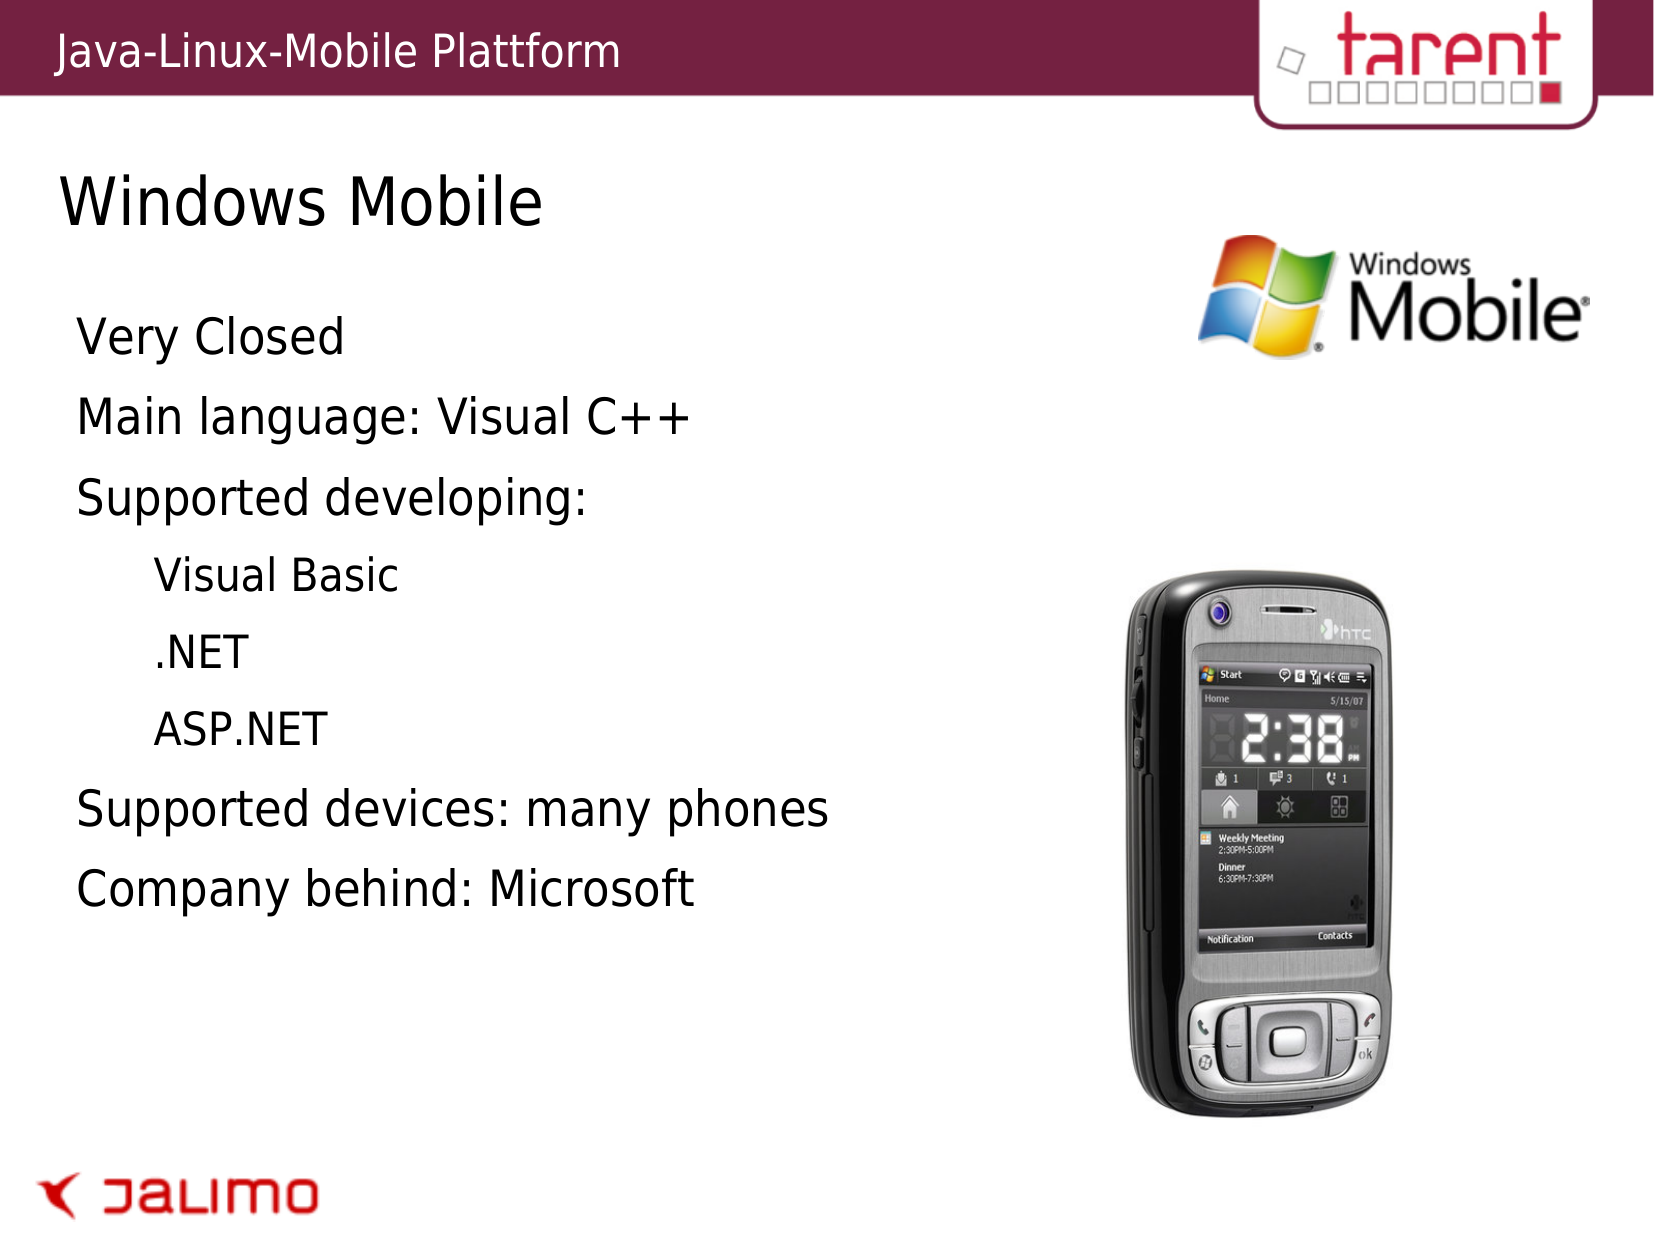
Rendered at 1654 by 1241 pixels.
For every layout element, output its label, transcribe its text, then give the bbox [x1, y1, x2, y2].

picture [1198, 235, 1590, 360]
picture [0, 0, 1654, 146]
title Windows Mobile [59, 162, 1625, 241]
picture [1046, 538, 1460, 1160]
list Very Closed Main language: Visual C++ Supported developing: Visual Basic .NET ASP.NET Supported devices: many phones Company behind: Microsoft [59, 307, 1606, 919]
picture [32, 1171, 324, 1222]
